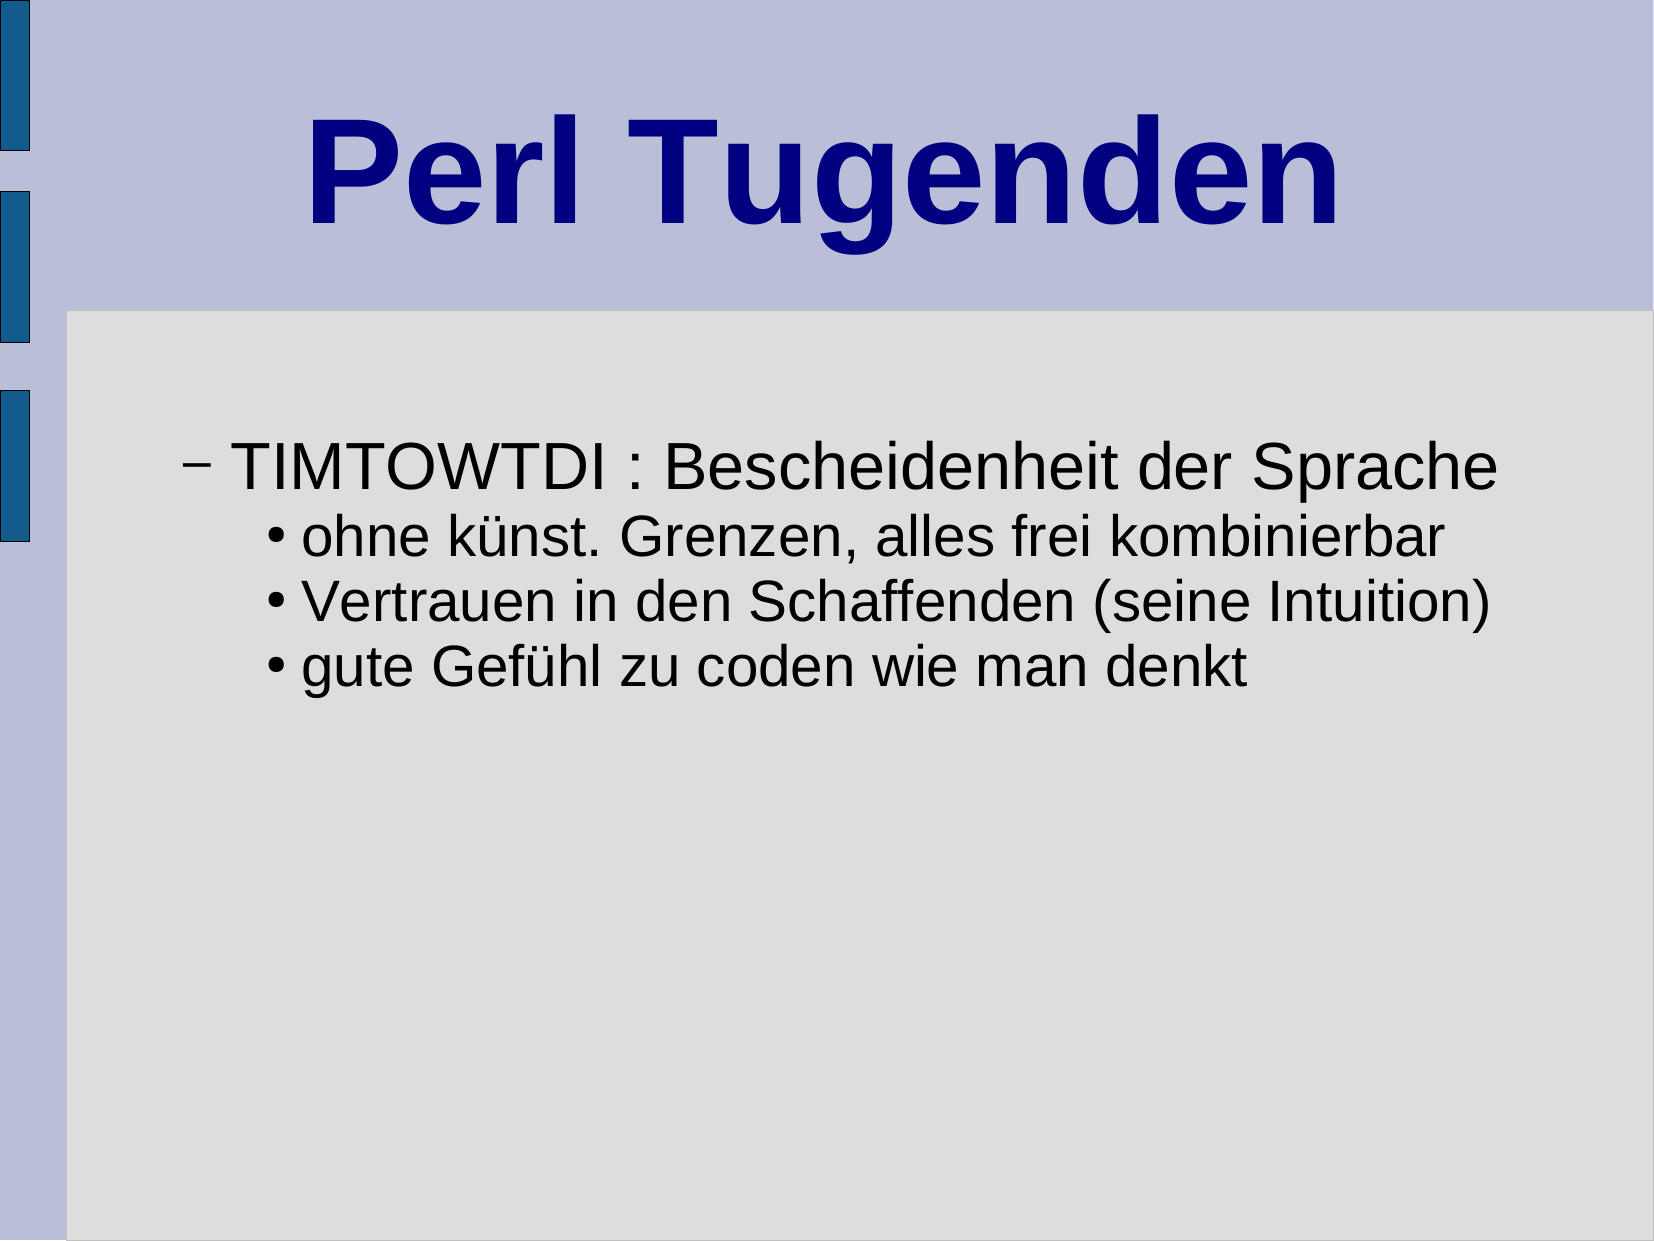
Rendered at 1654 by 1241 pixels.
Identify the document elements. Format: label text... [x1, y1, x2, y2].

list TIMTOWTDI : Bescheidenheit der Sprache ohne künst. Grenzen, alles frei kombinierbar Vertrauen in den Schaffenden (seine Intuition) gute Gefühl zu coden wie man denkt [88, 354, 1536, 1063]
title Perl Tugenden [118, 68, 1531, 276]
